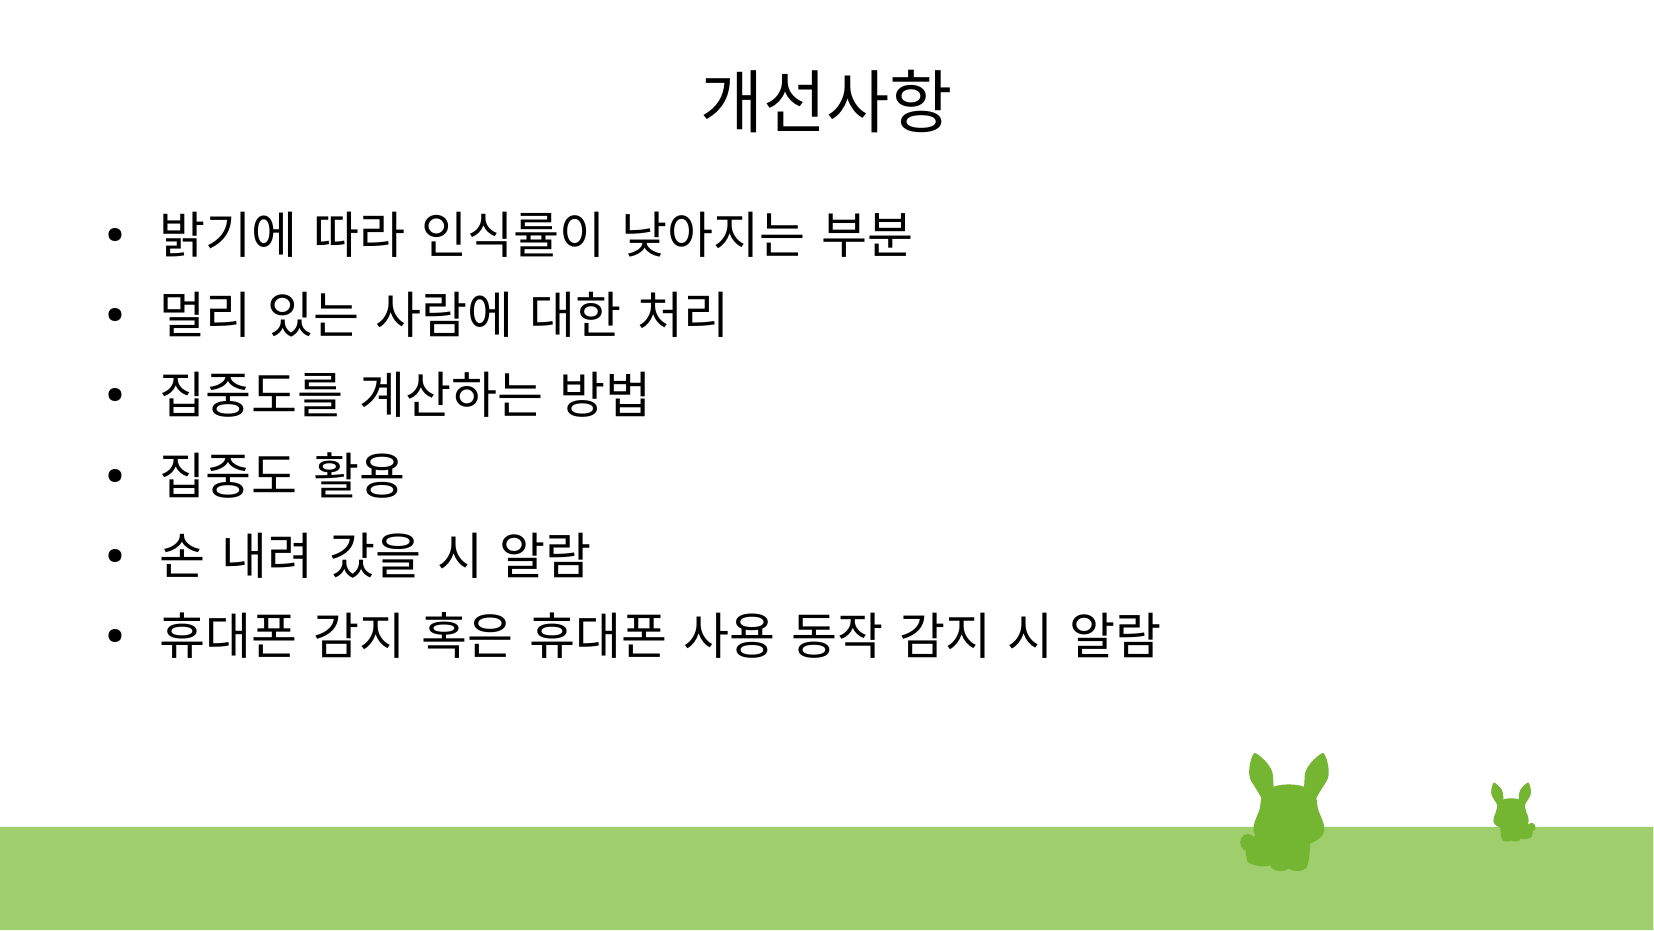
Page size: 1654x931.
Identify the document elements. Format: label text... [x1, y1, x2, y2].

title 개선사항 [88, 29, 1565, 178]
list 밝기에 따라 인식률이 낮아지는 부분 멀리 있는 사람에 대한 처리 집중도를 계산하는 방법 집중도 활용 손 내려 갔을 시 알람 휴대폰 감지 혹은 휴대폰 사용 동작 감지 시 알람 [88, 206, 1565, 739]
